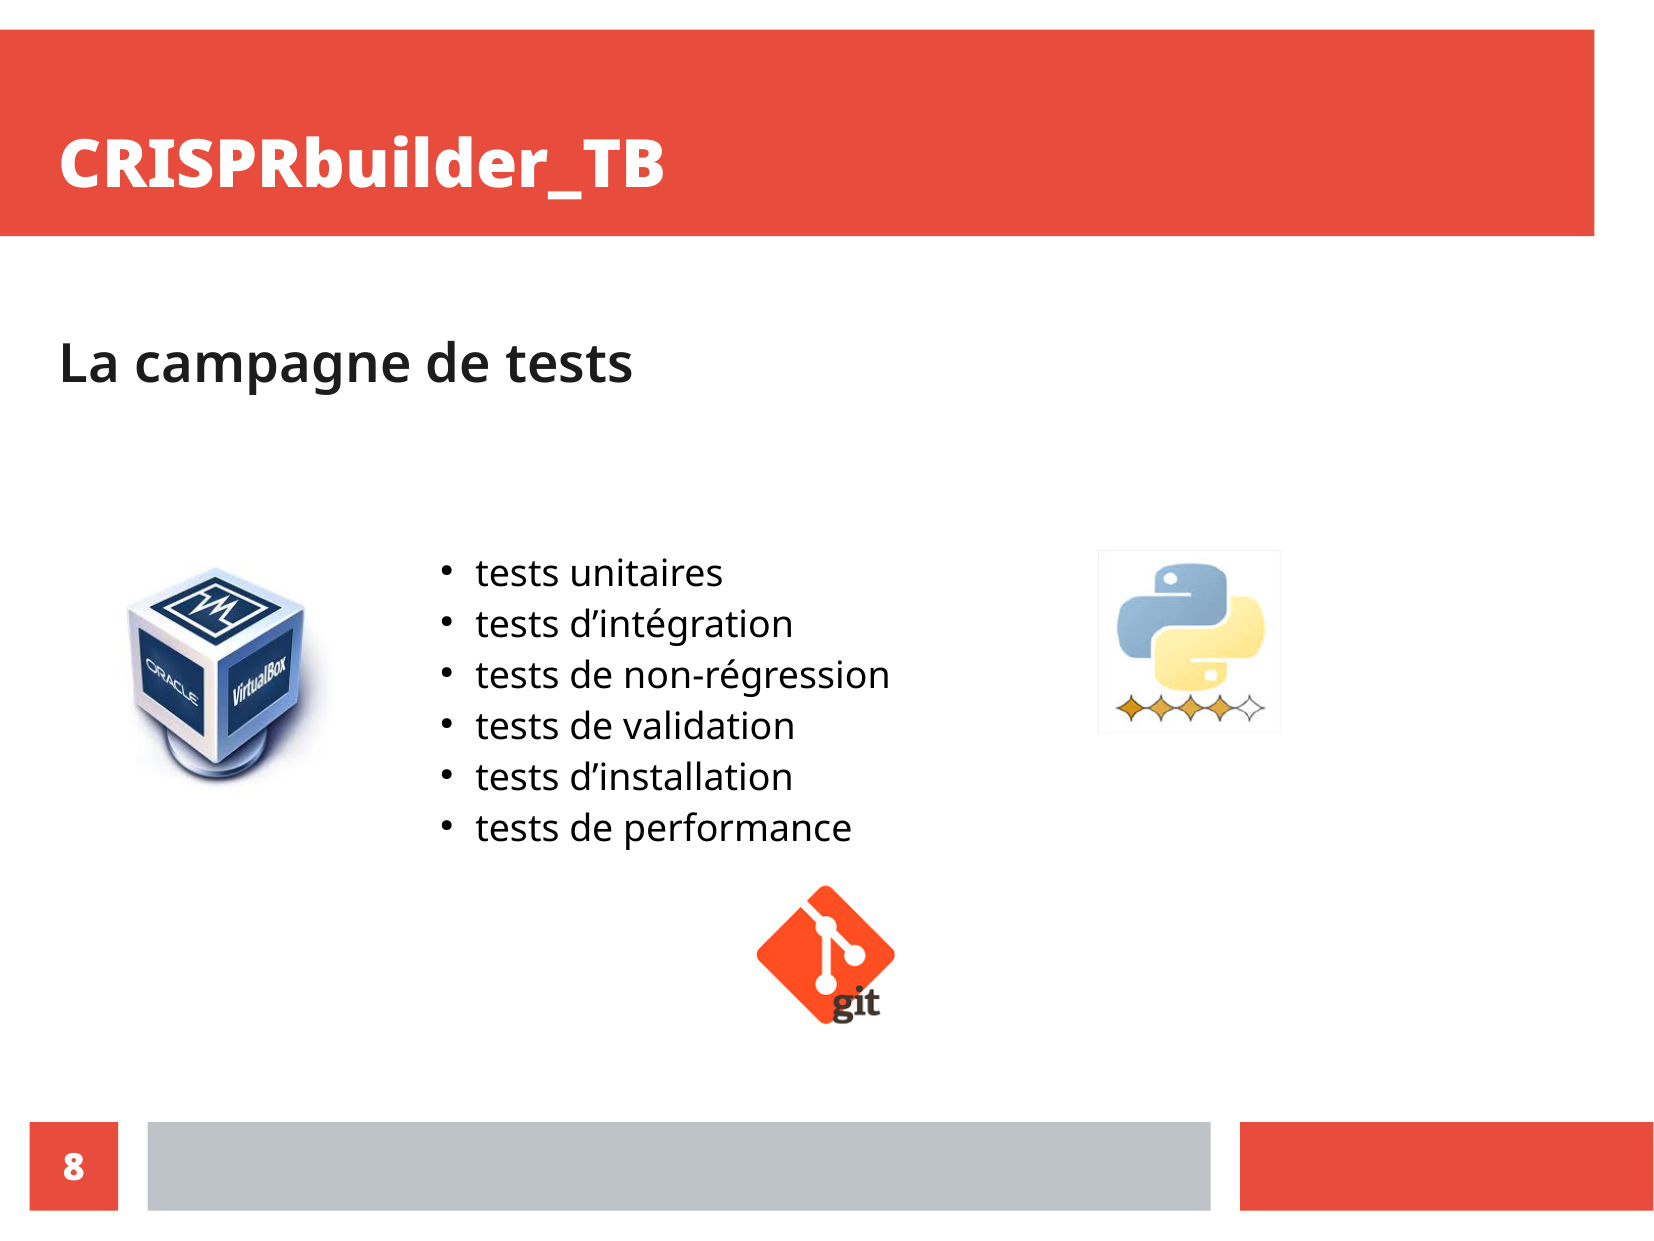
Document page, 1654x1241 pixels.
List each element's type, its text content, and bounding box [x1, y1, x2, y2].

picture [671, 870, 981, 1040]
list La campagne de tests [59, 324, 1565, 1093]
title CRISPRbuilder_TB [59, 59, 1595, 207]
picture [1098, 550, 1281, 733]
picture [118, 566, 347, 796]
text_box tests unitaires tests d’intégration tests de non-régression tests de validation tests d’installation tests de performance [425, 538, 1074, 838]
